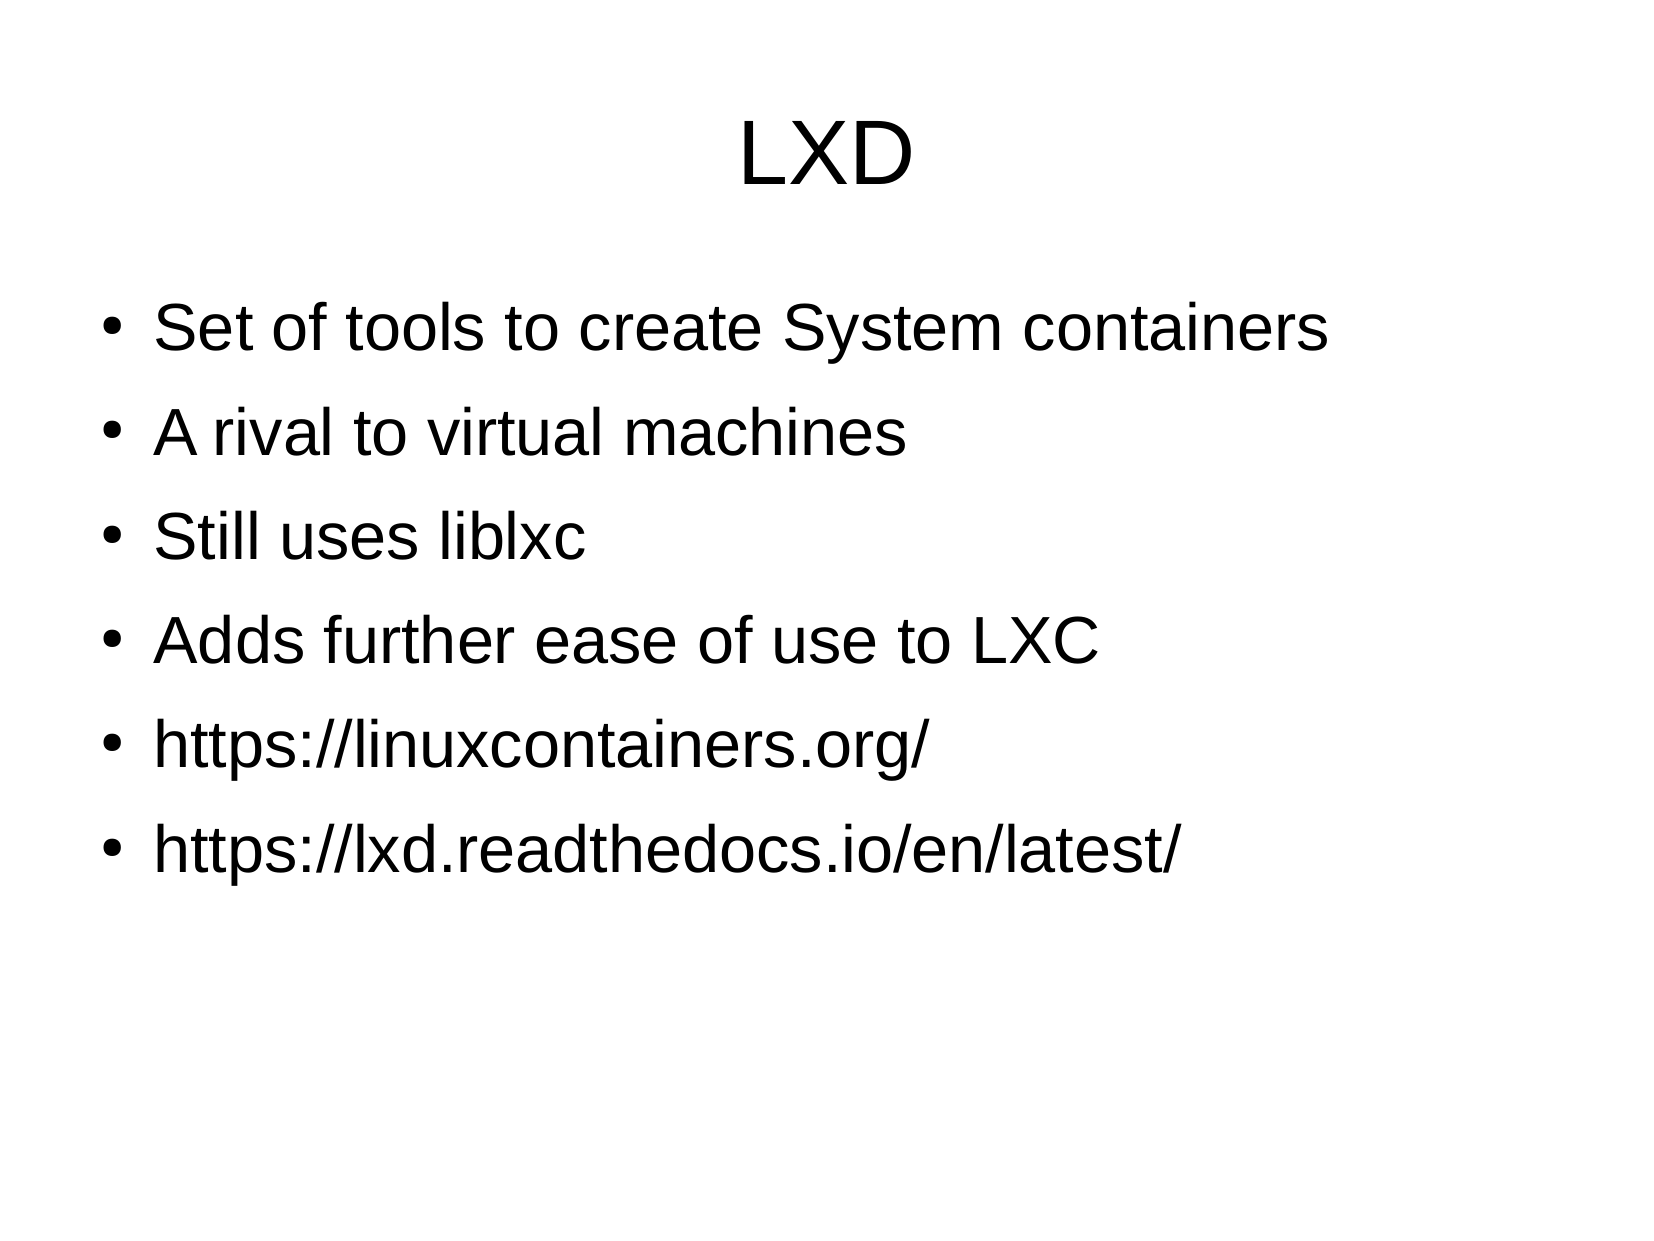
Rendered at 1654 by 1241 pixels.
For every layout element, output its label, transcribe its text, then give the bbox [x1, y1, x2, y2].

list Set of tools to create System containers A rival to virtual machines Still uses liblxc Adds further ease of use to LXC https://linuxcontainers.org/ https://lxd.readthedocs.io/en/latest/ [82, 290, 1571, 1010]
title LXD [82, 49, 1571, 257]
